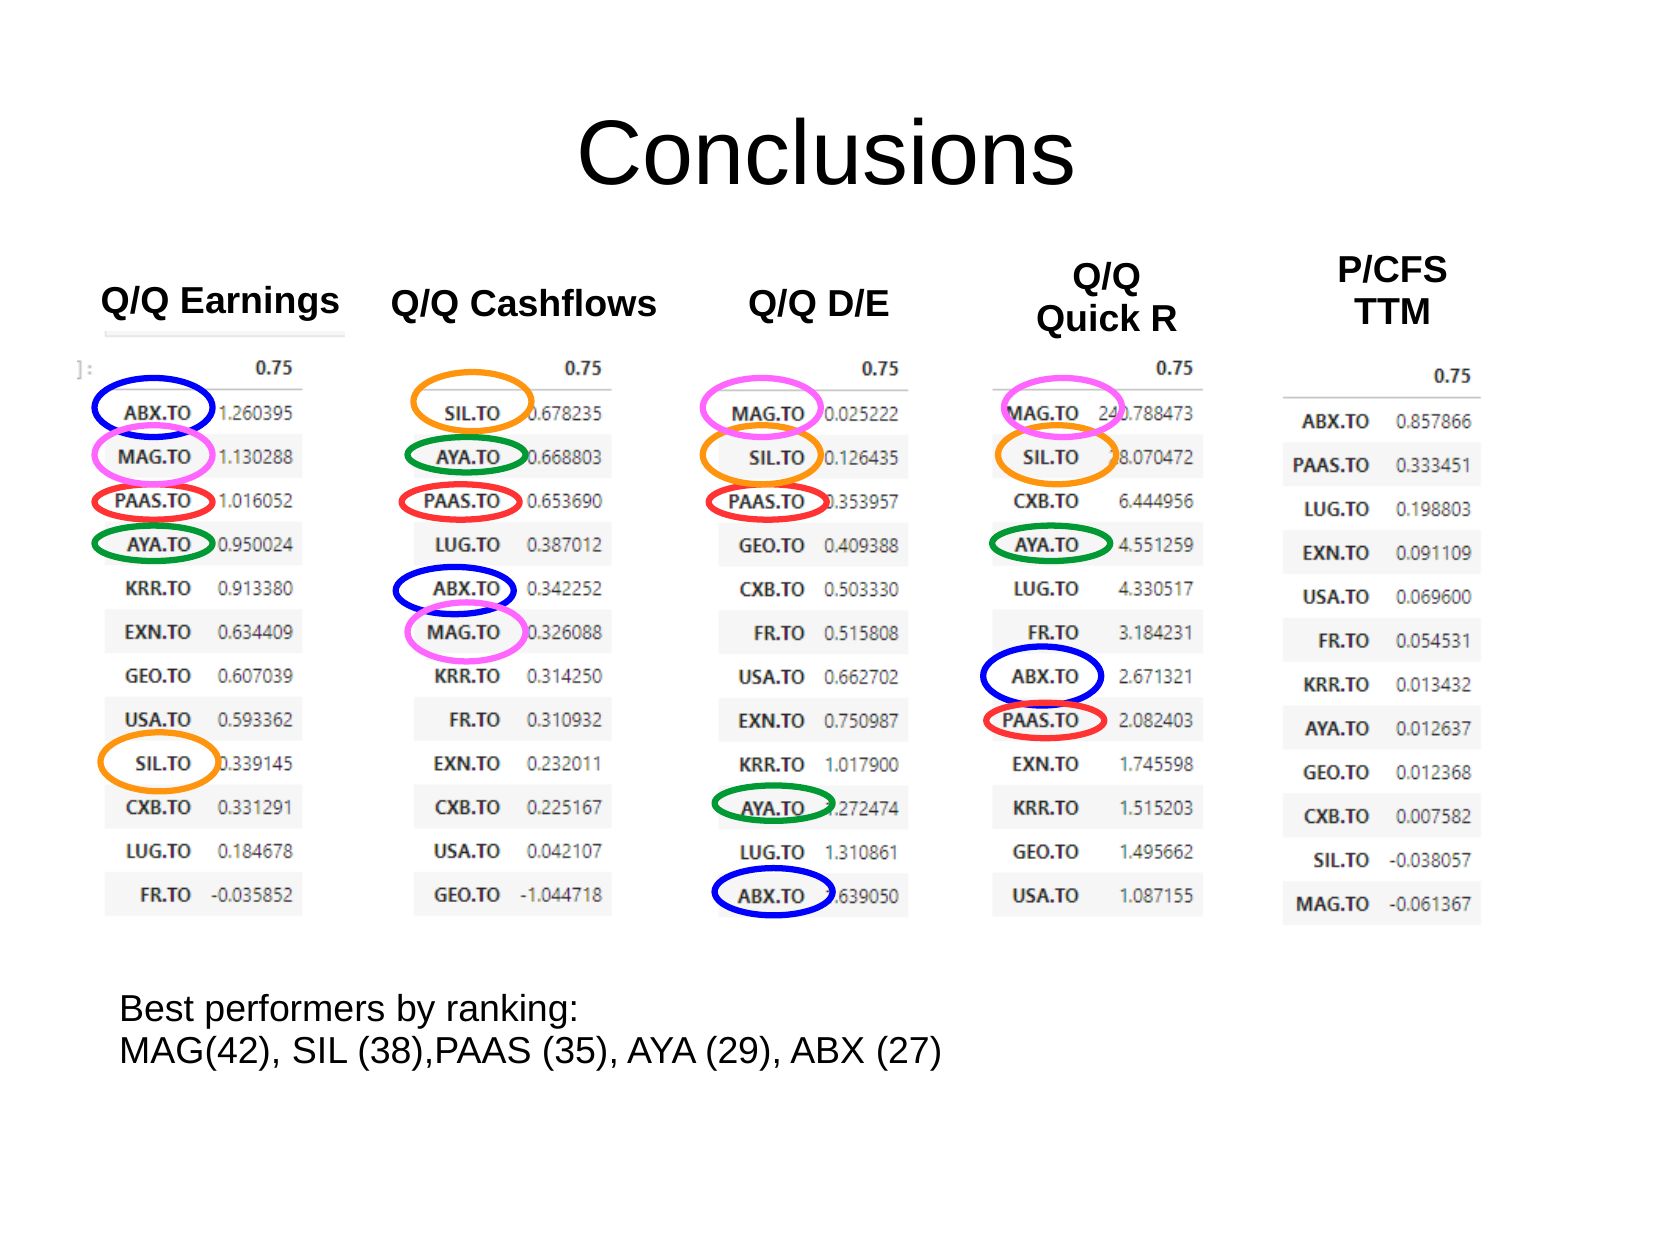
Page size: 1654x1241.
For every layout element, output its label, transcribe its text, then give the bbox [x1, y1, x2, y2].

text_box P/CFS TTM [1322, 240, 1495, 343]
picture [683, 335, 946, 941]
picture [440, 606, 483, 611]
picture [399, 571, 510, 607]
picture [411, 611, 522, 658]
picture [397, 344, 648, 927]
picture [952, 325, 1230, 956]
text_box Q/Q D/E [733, 275, 905, 334]
text_box Q/Q Earnings [85, 271, 356, 330]
picture [77, 331, 345, 949]
text_box Q/Q Cashflows [375, 275, 674, 334]
title Conclusions [82, 49, 1571, 257]
text_box Best performers by ranking: MAG(42), SIL (38),PAAS (35), AYA (29), ABX (27) [104, 980, 958, 1122]
picture [1233, 347, 1555, 941]
text_box Q/Q Quick R [1021, 248, 1193, 350]
